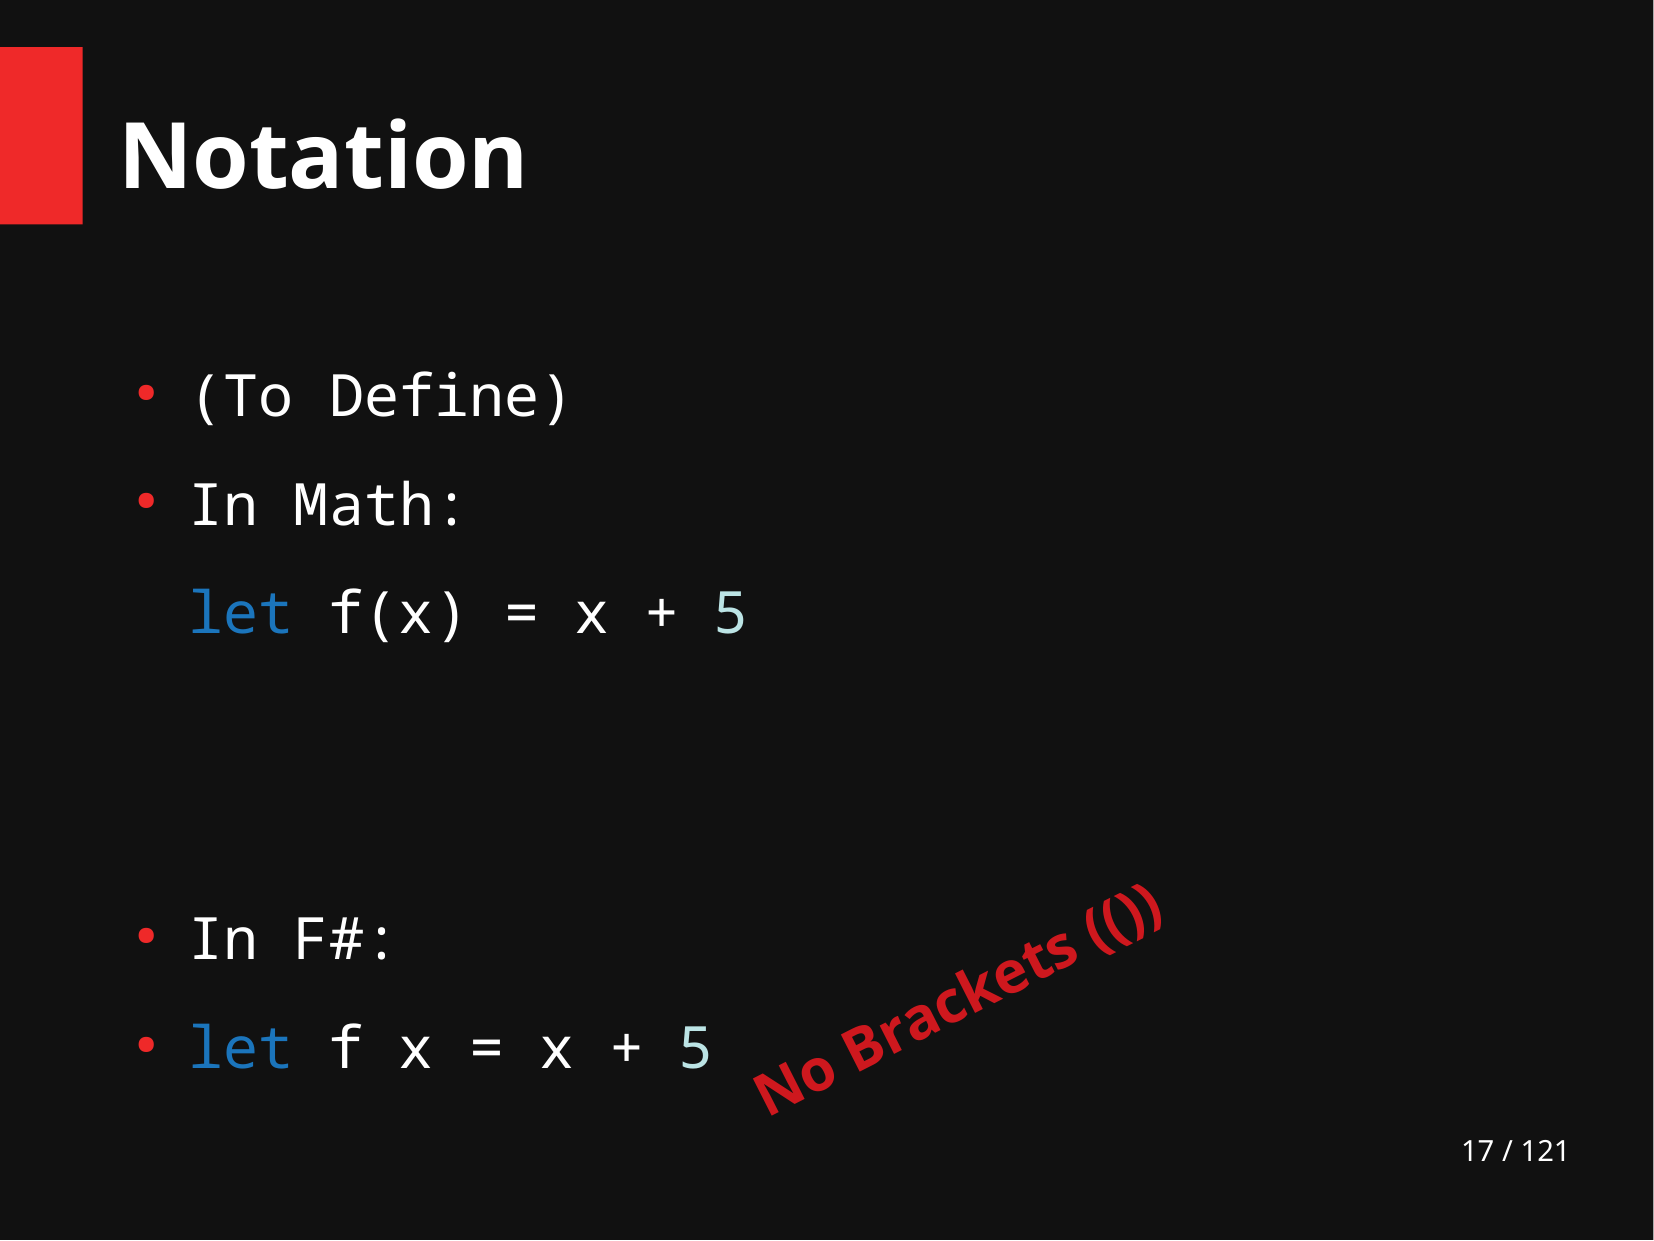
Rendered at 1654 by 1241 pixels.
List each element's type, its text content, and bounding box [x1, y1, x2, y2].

title Notation [118, 49, 1571, 257]
text_box No Brackets (()) [723, 831, 1229, 1161]
list (To Define) In Math: let f(x) = x + 5 In F#: let f x = x + 5 [118, 354, 1536, 1074]
